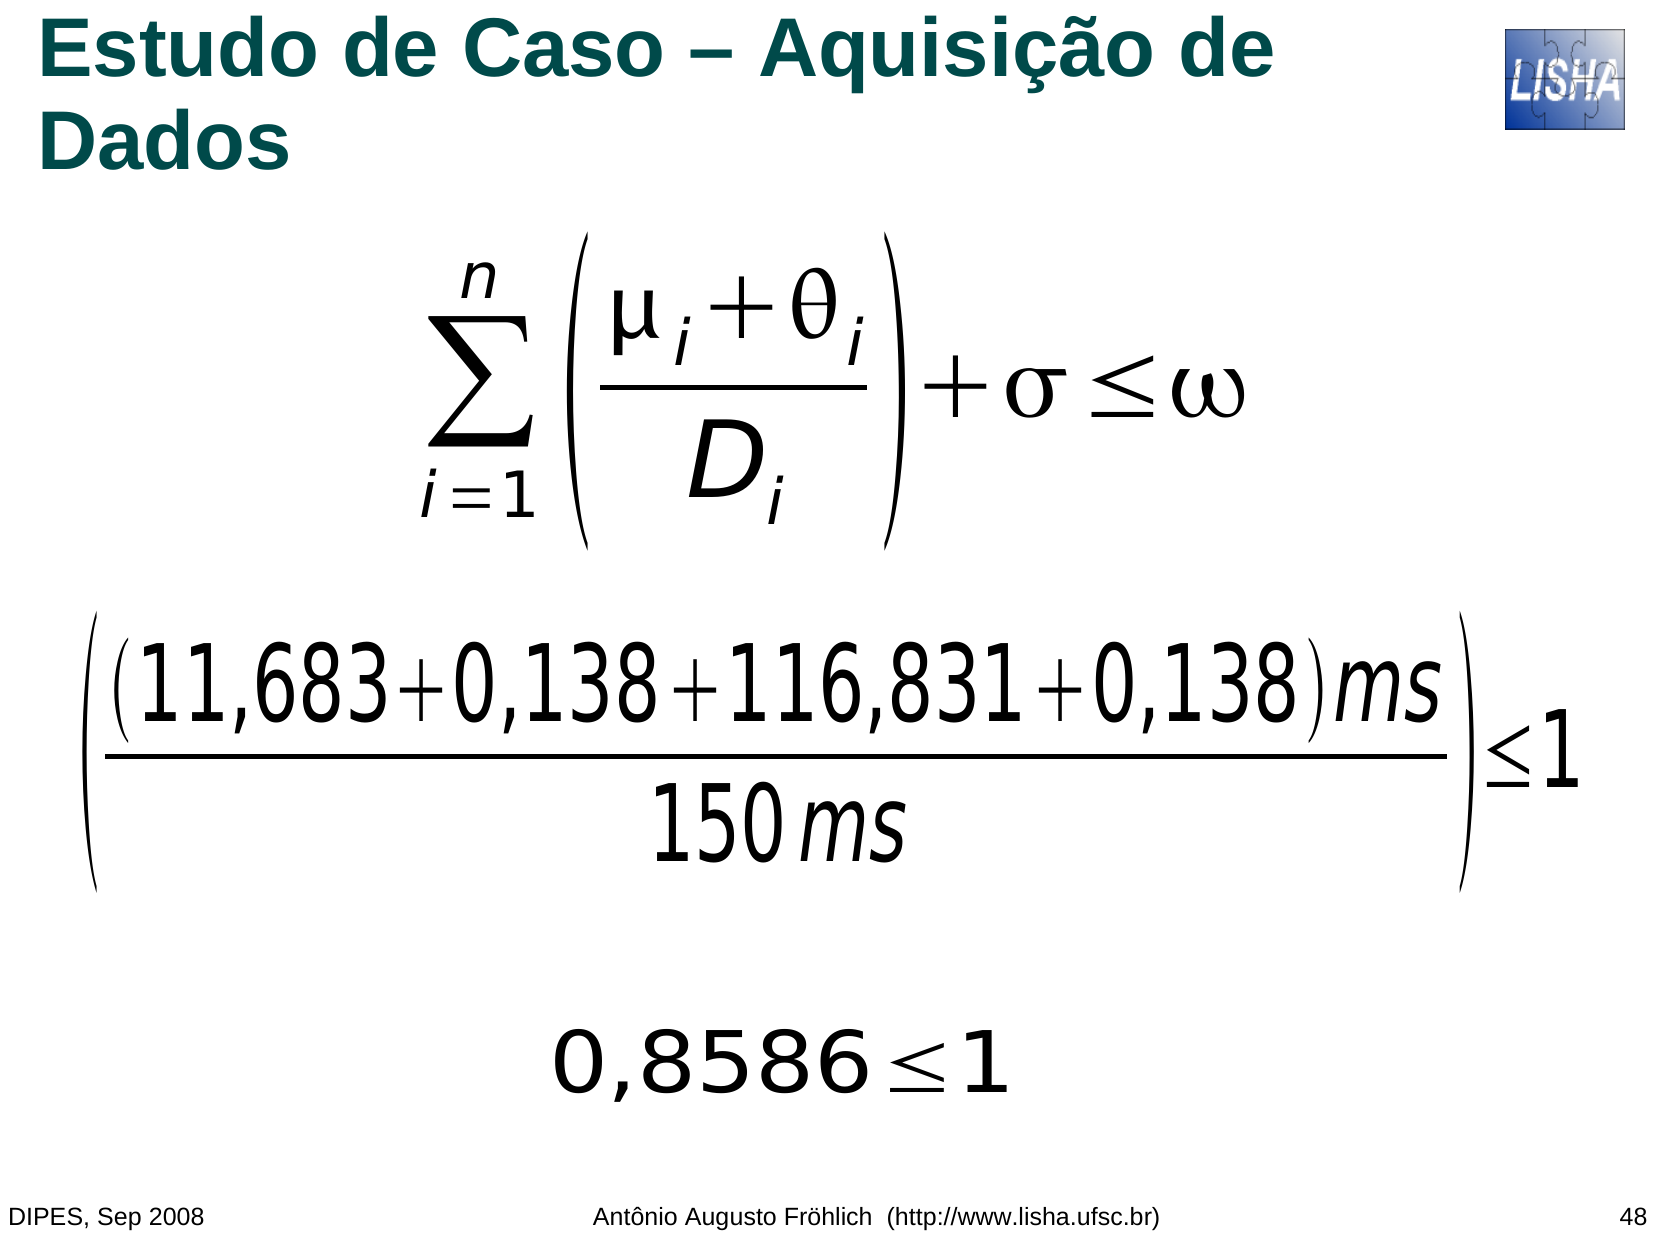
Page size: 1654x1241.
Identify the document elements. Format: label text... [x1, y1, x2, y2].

title Estudo de Caso – Aquisição de Dados [37, 0, 1426, 187]
chart [393, 225, 1276, 556]
picture [1505, 29, 1625, 130]
chart [59, 607, 1603, 901]
chart [525, 1012, 1036, 1112]
